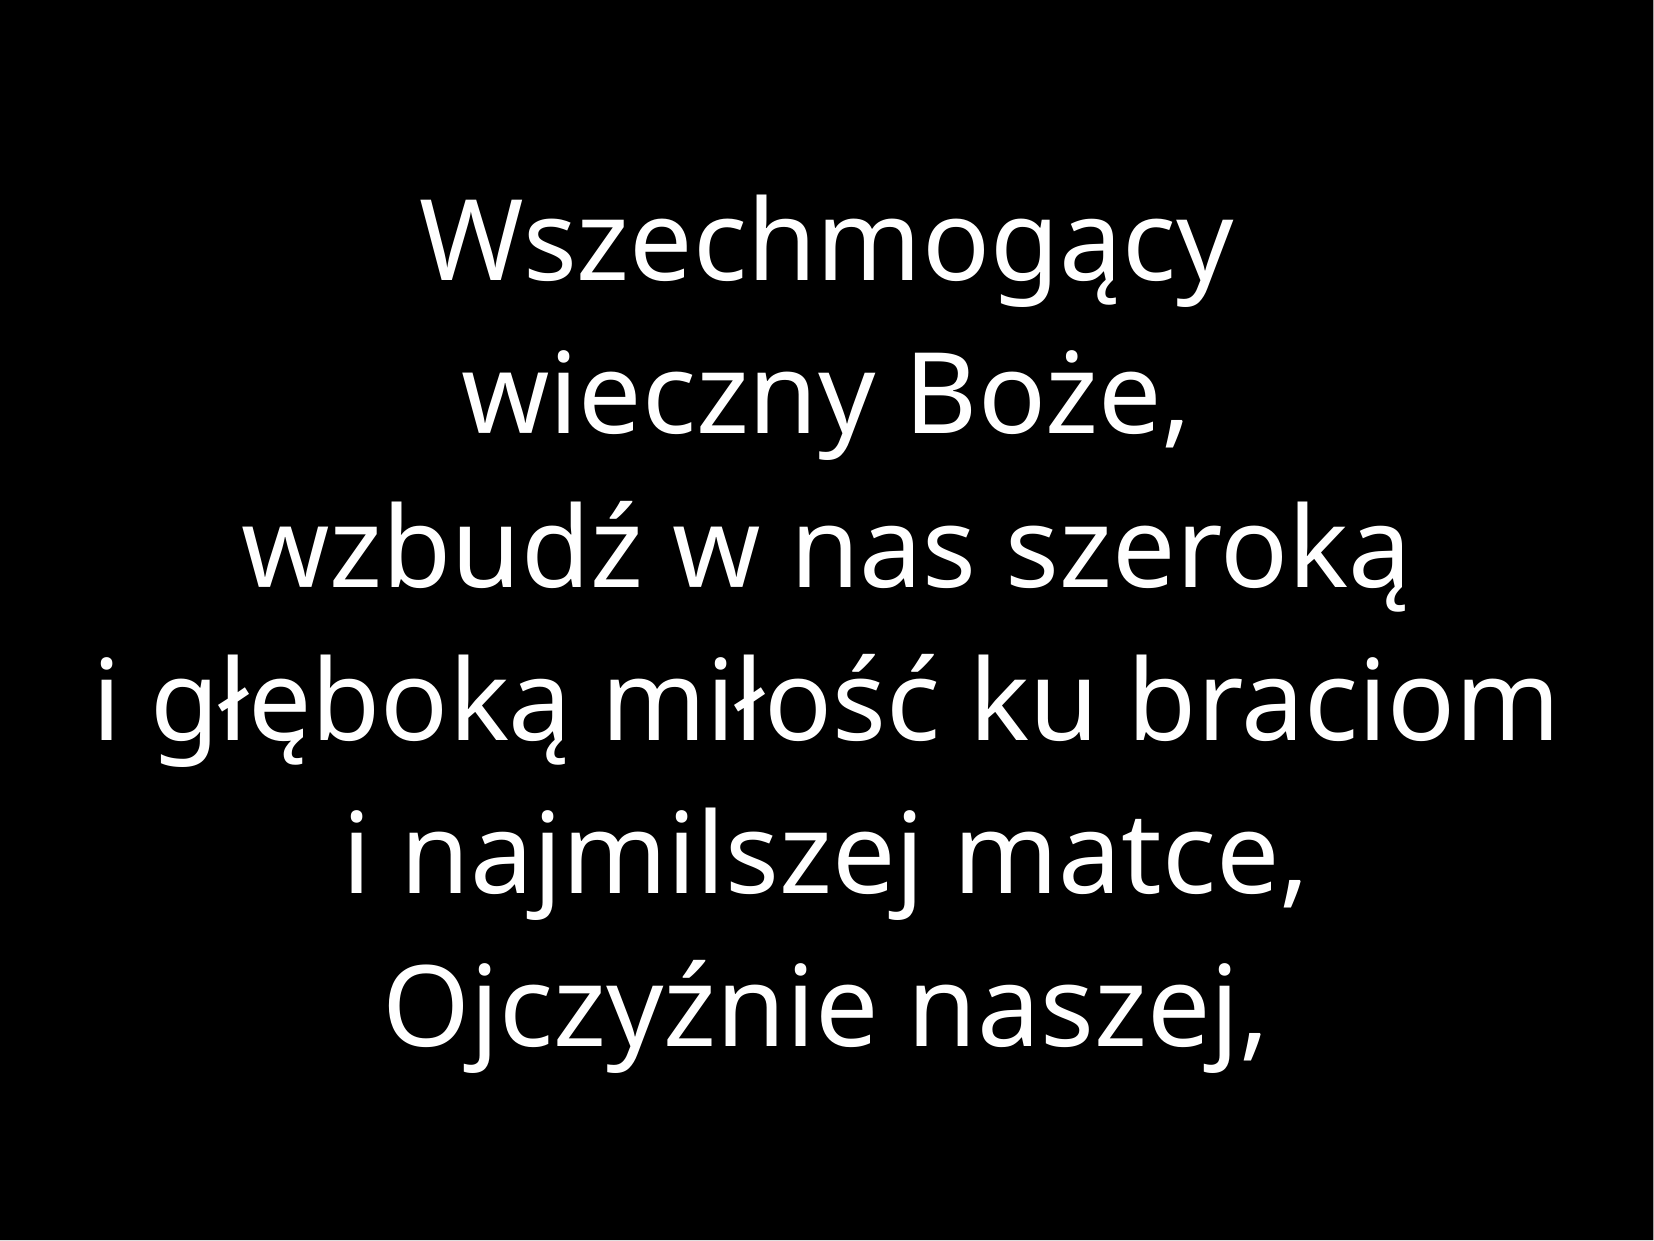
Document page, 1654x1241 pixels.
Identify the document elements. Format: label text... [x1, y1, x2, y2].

title Wszechmogący wieczny Boże, wzbudź w nas szeroką i głęboką miłość ku braciom i najmilszej matce, Ojczyźnie naszej, [0, 0, 1654, 1241]
